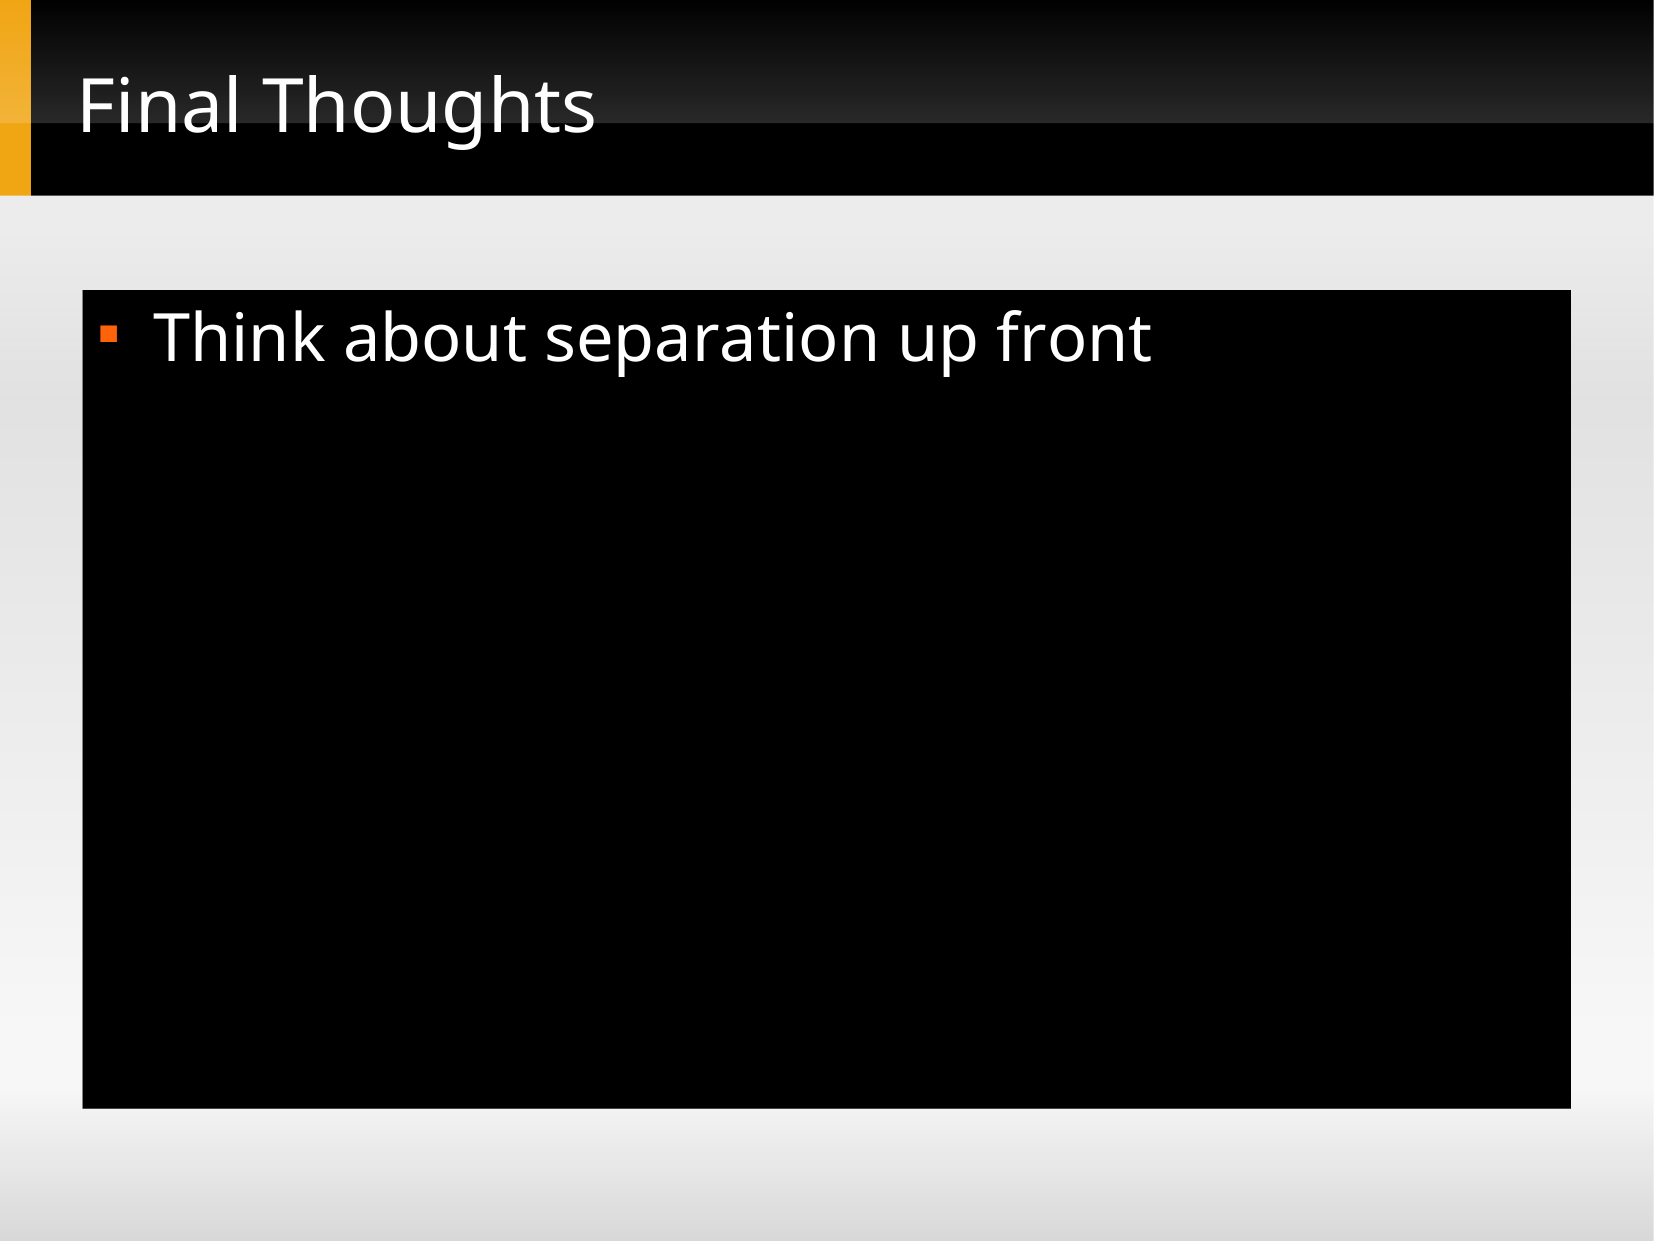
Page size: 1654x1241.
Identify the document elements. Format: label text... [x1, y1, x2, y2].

list Think about separation up front [82, 290, 1571, 1094]
title Final Thoughts [76, 7, 1565, 200]
picture [0, 0, 1654, 1241]
